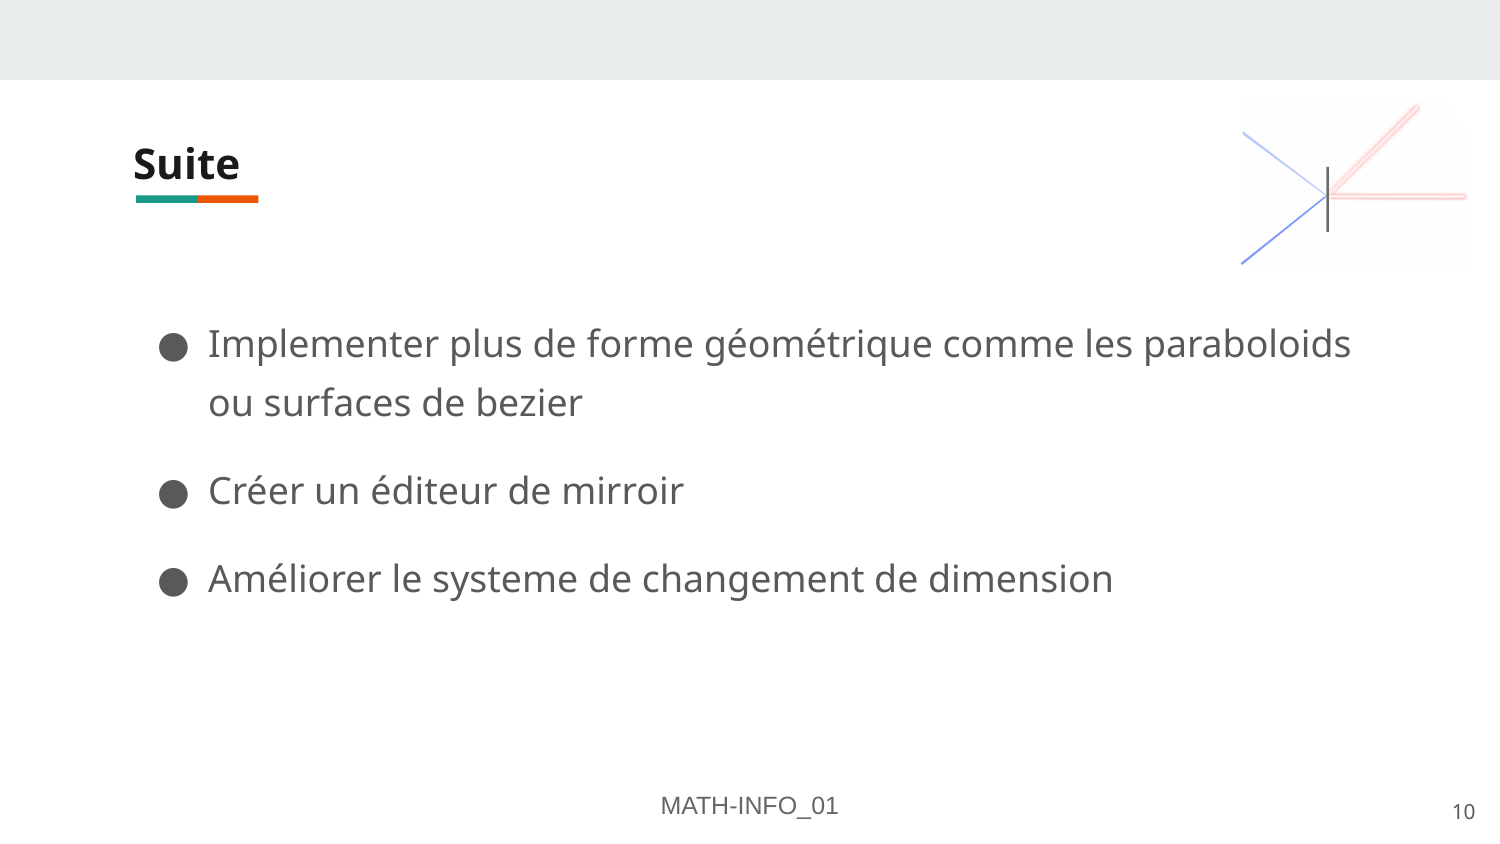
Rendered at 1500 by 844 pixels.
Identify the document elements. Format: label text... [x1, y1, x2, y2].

text_box MATH-INFO_01 [645, 784, 855, 827]
list Implementer plus de forme géométrique comme les paraboloids ou surfaces de bezier Créer un éditeur de mirroir Améliorer le systeme de changement de dimension [118, 295, 1380, 739]
title Suite [118, 118, 1240, 207]
picture [1240, 100, 1469, 266]
